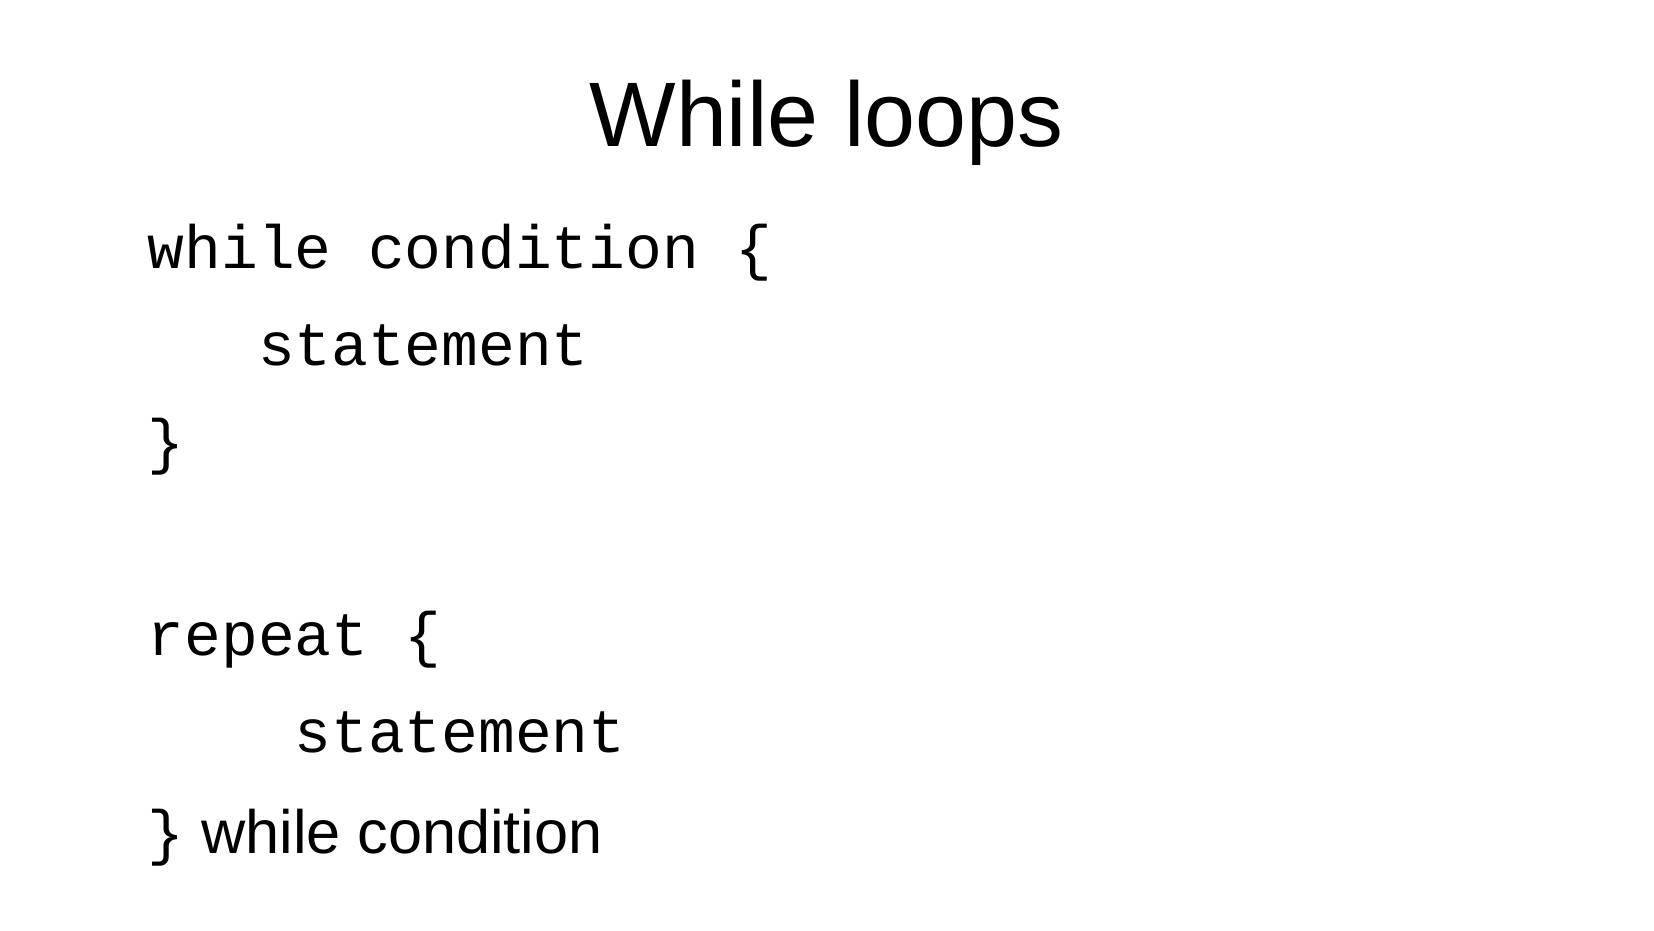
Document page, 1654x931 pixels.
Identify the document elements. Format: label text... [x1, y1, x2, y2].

list while condition { statement } repeat { statement } while condition [82, 217, 1571, 875]
title While loops [82, 37, 1571, 193]
